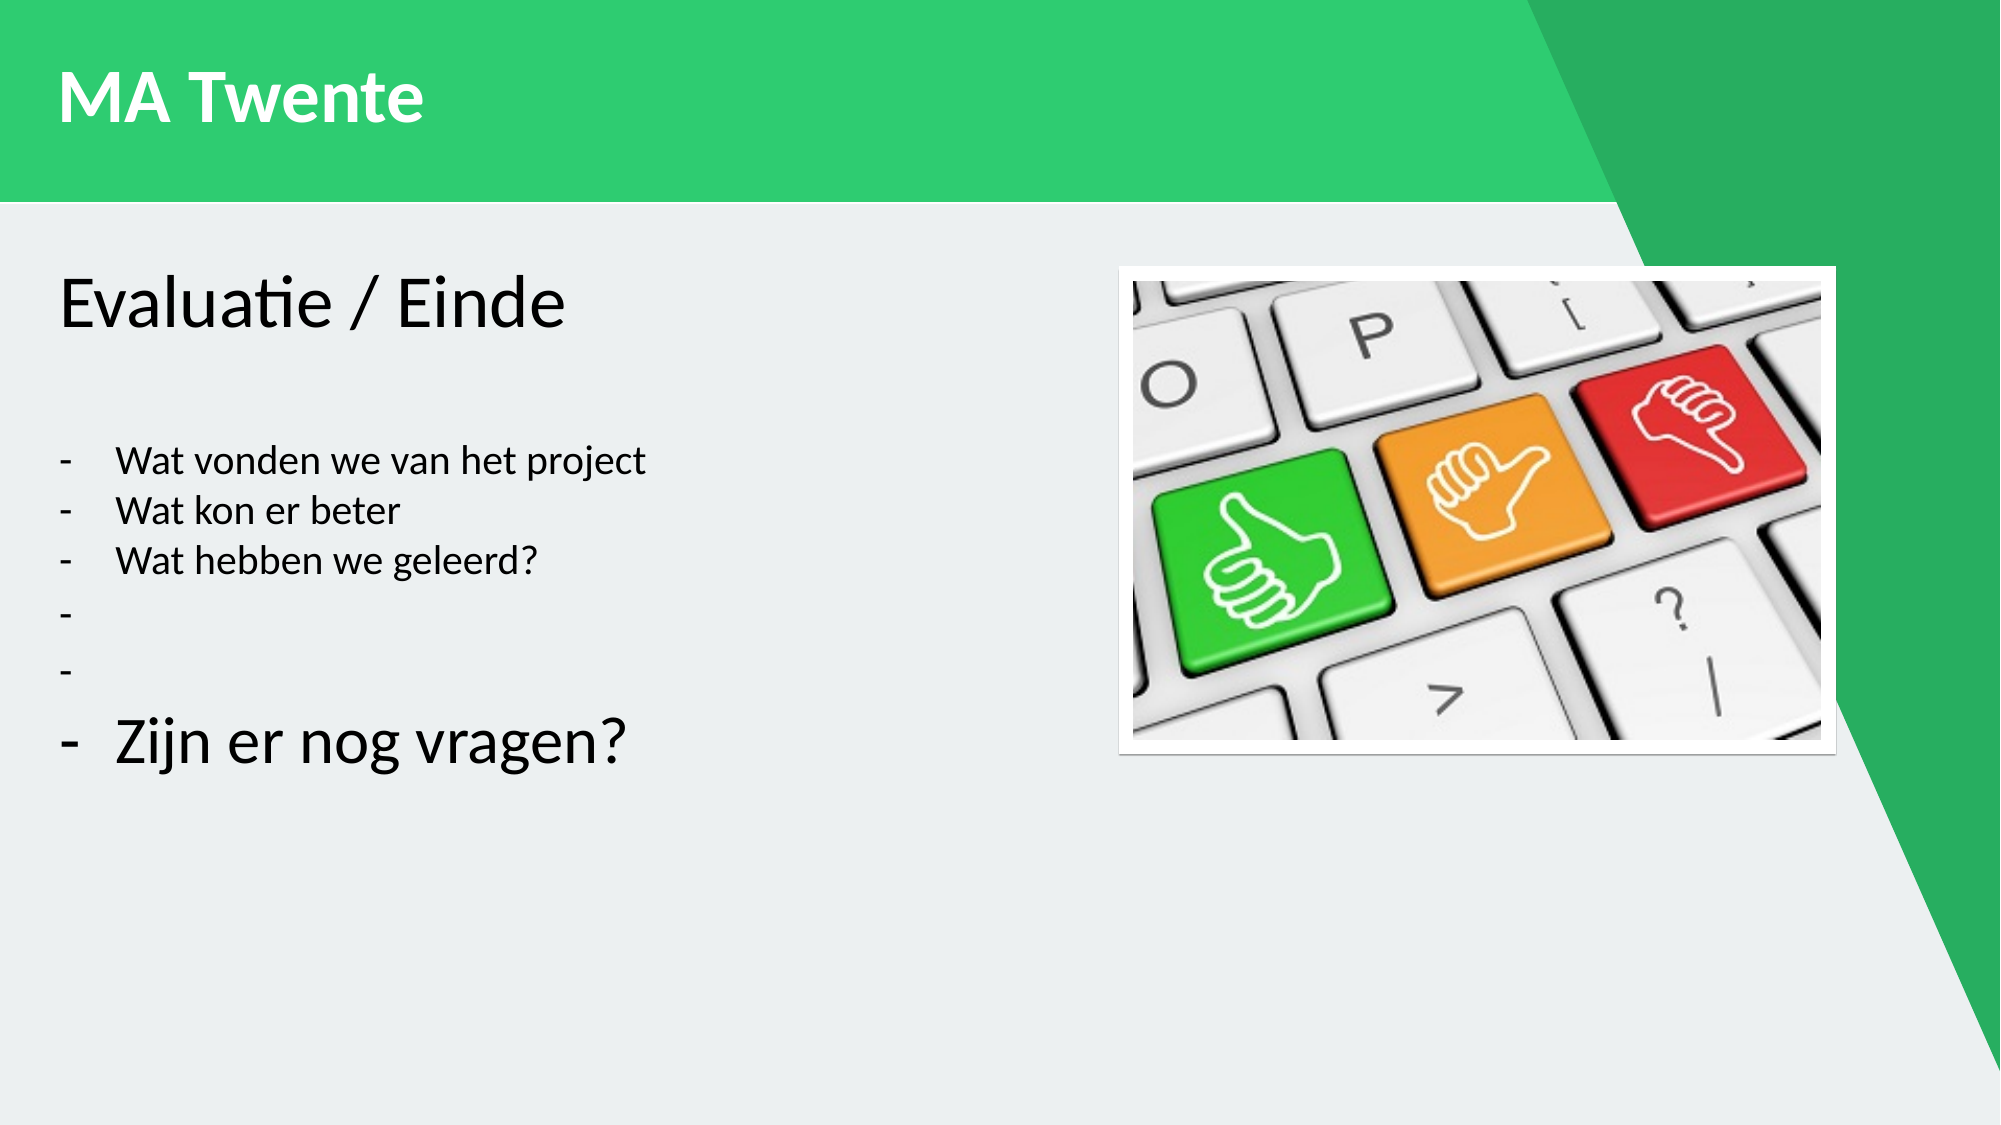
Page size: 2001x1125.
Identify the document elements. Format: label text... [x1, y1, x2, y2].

subtitle MA Twente [42, 55, 963, 147]
text_box [0, 0, 2000, 1125]
picture [1133, 280, 1822, 740]
text_box Evaluatie / Einde Wat vonden we van het project Wat kon er beter Wat hebben we geleerd? Zijn er nog vragen? [44, 245, 1822, 776]
